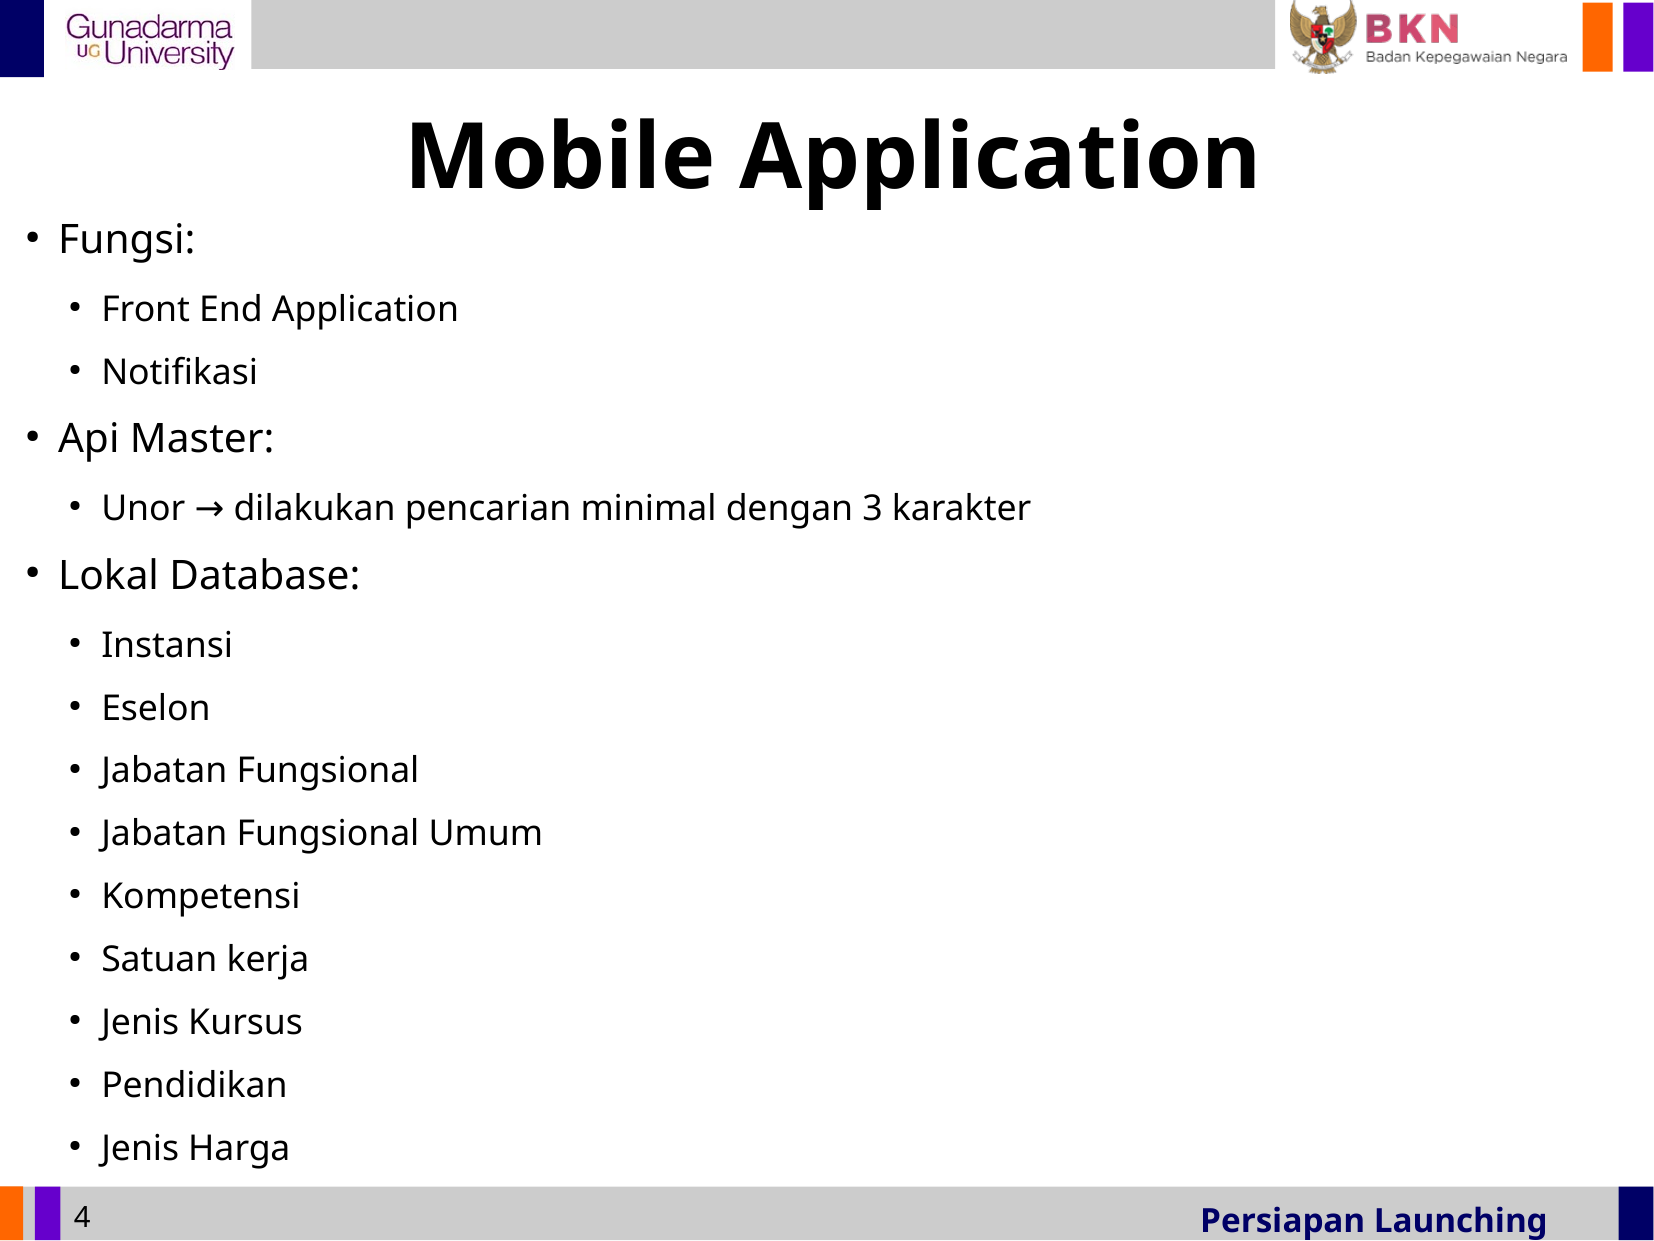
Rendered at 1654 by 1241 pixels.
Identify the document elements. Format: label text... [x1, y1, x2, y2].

list Fungsi: Front End Application Notifikasi Api Master: Unor → dilakukan pencarian minimal dengan 3 karakter Lokal Database: Instansi Eselon Jabatan Fungsional Jabatan Fungsional Umum Kompetensi Satuan kerja Jenis Kursus Pendidikan Jenis Harga [14, 210, 1630, 1176]
title Mobile Application [77, 90, 1591, 210]
picture [65, 0, 235, 70]
picture [1290, 0, 1567, 74]
